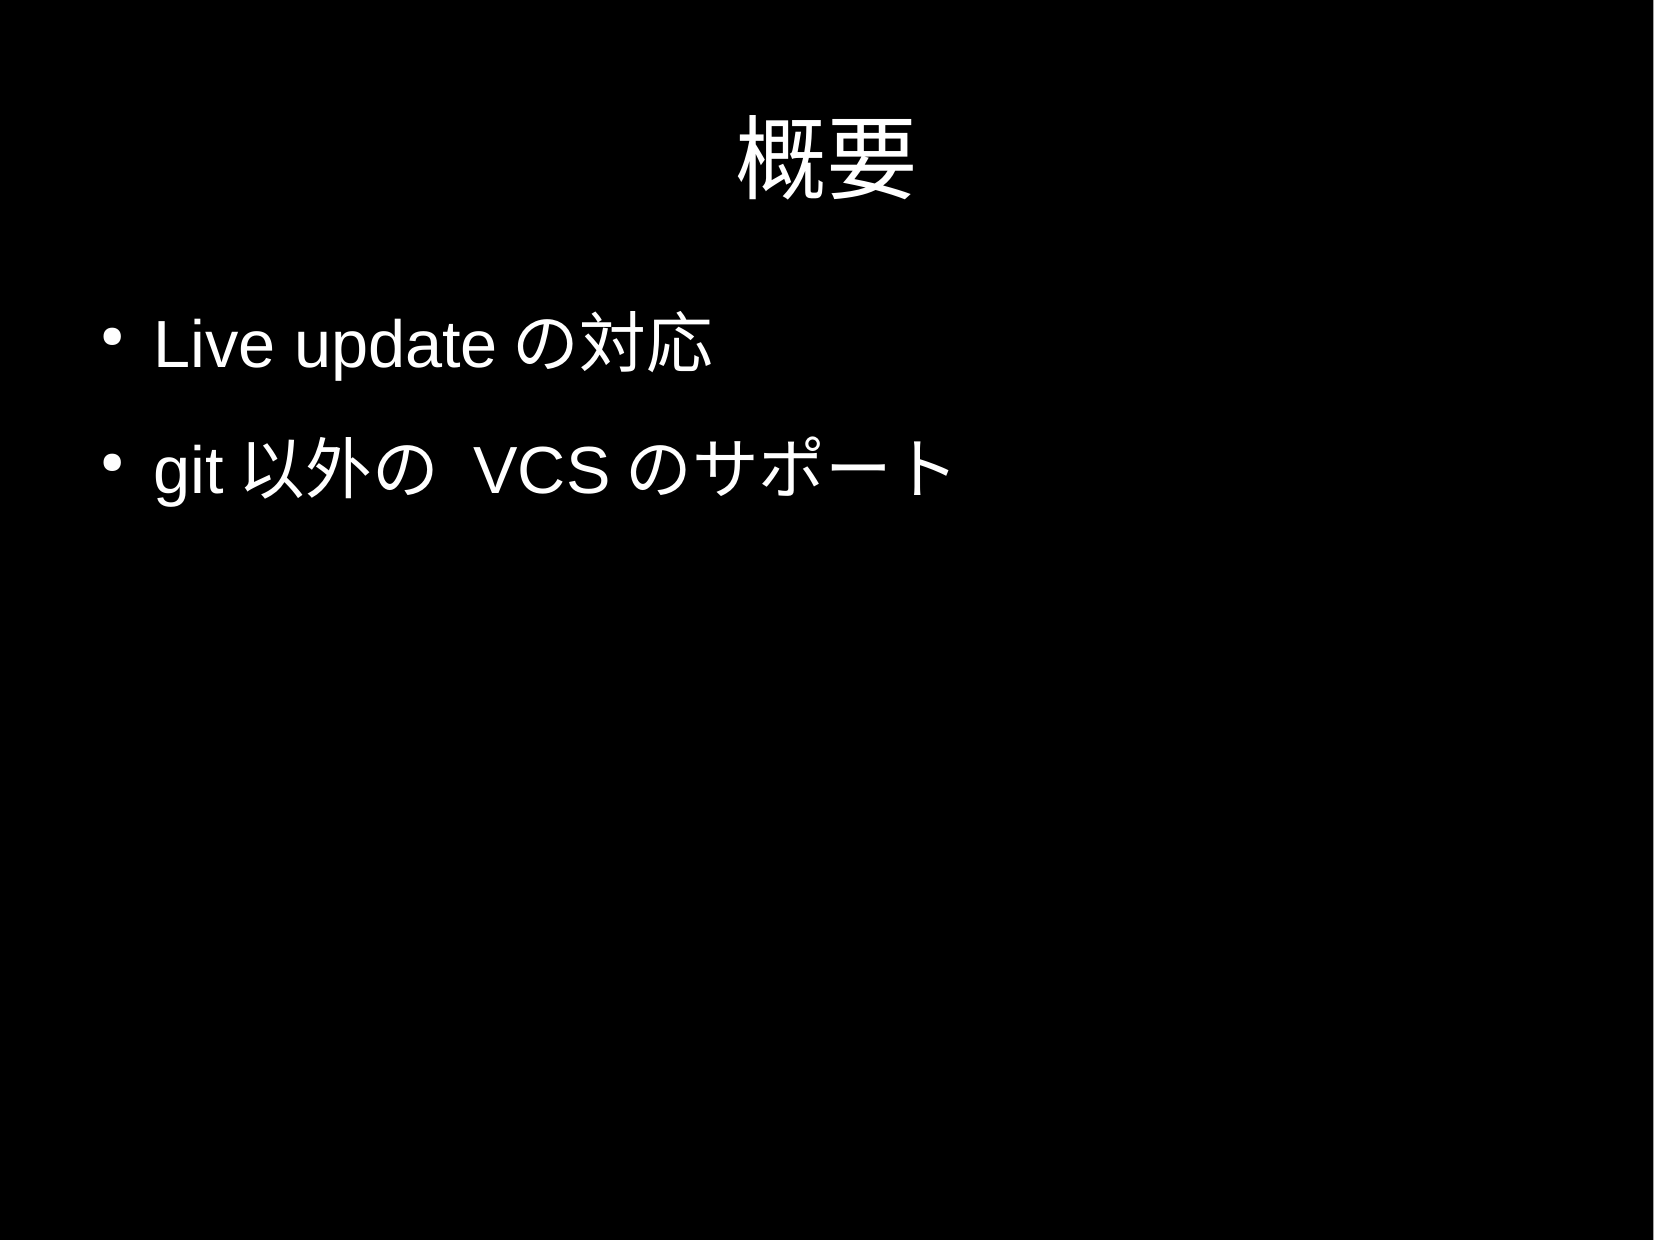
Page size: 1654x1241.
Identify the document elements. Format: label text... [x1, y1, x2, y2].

list Live updateの対応 git以外の VCSのサポート [82, 290, 1571, 1010]
title 概要 [82, 49, 1571, 257]
